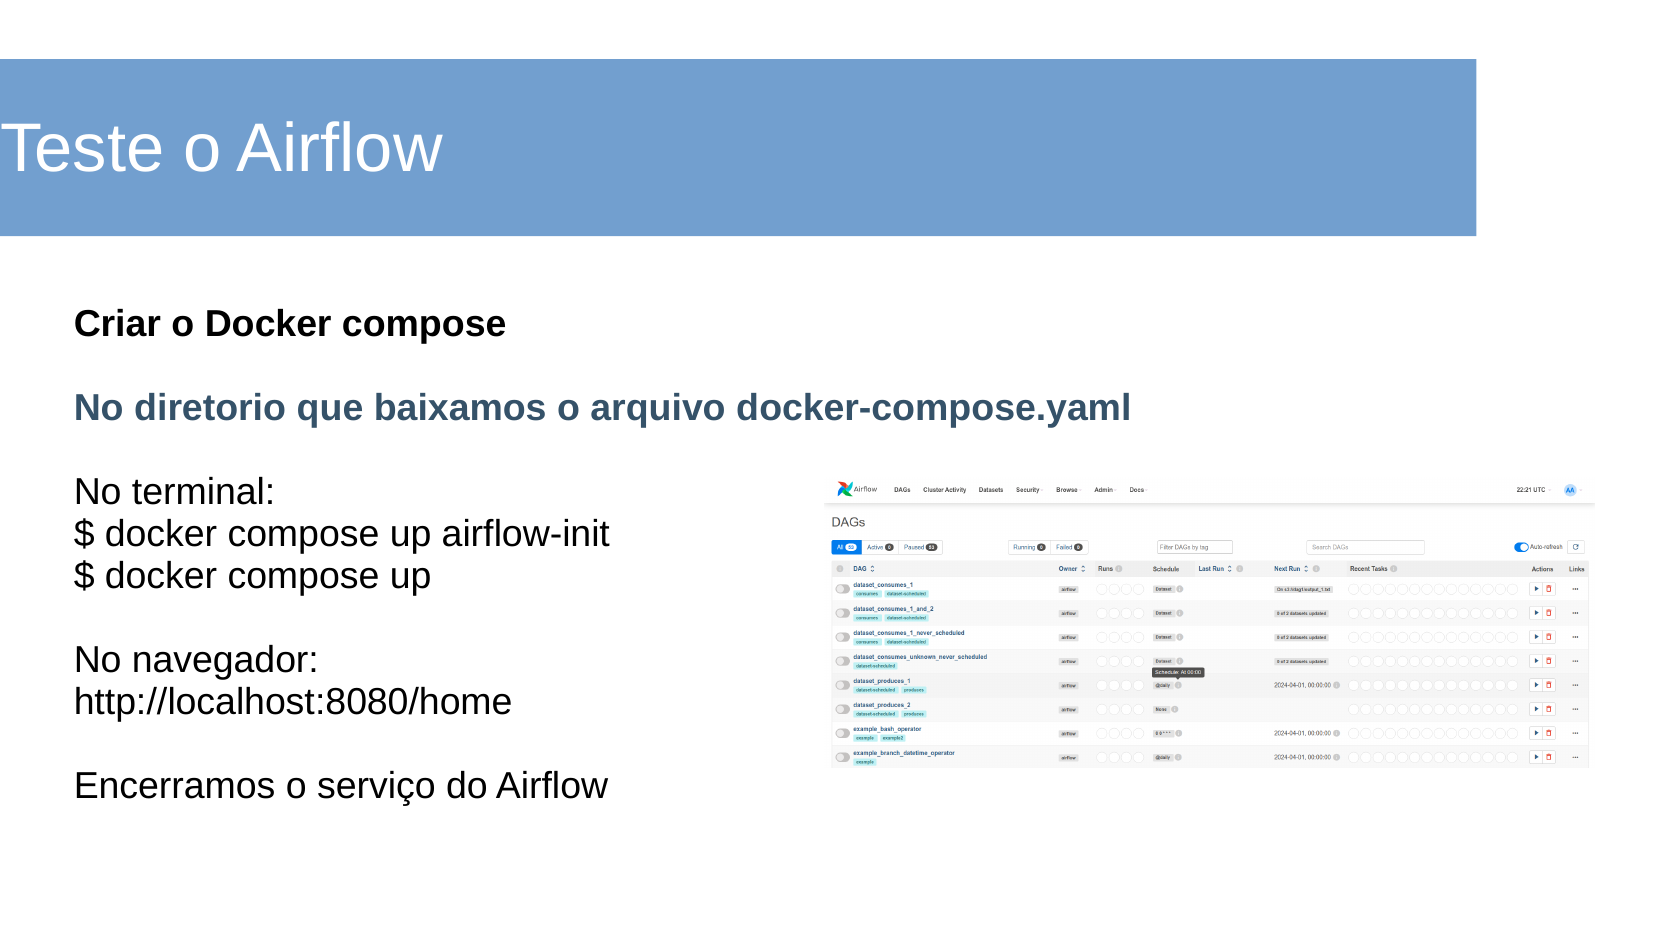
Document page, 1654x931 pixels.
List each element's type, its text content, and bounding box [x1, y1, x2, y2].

title Teste o Airflow [0, 59, 1477, 237]
text_box Criar o Docker compose [59, 295, 827, 355]
text_box No diretorio que baixamos o arquivo docker-compose.yaml No terminal: $ docker compose up airflow-init $ docker compose up No navegador: http://localhost:8080/home Encerramos o serviço do Airflow [59, 378, 1152, 814]
picture [824, 477, 1595, 768]
